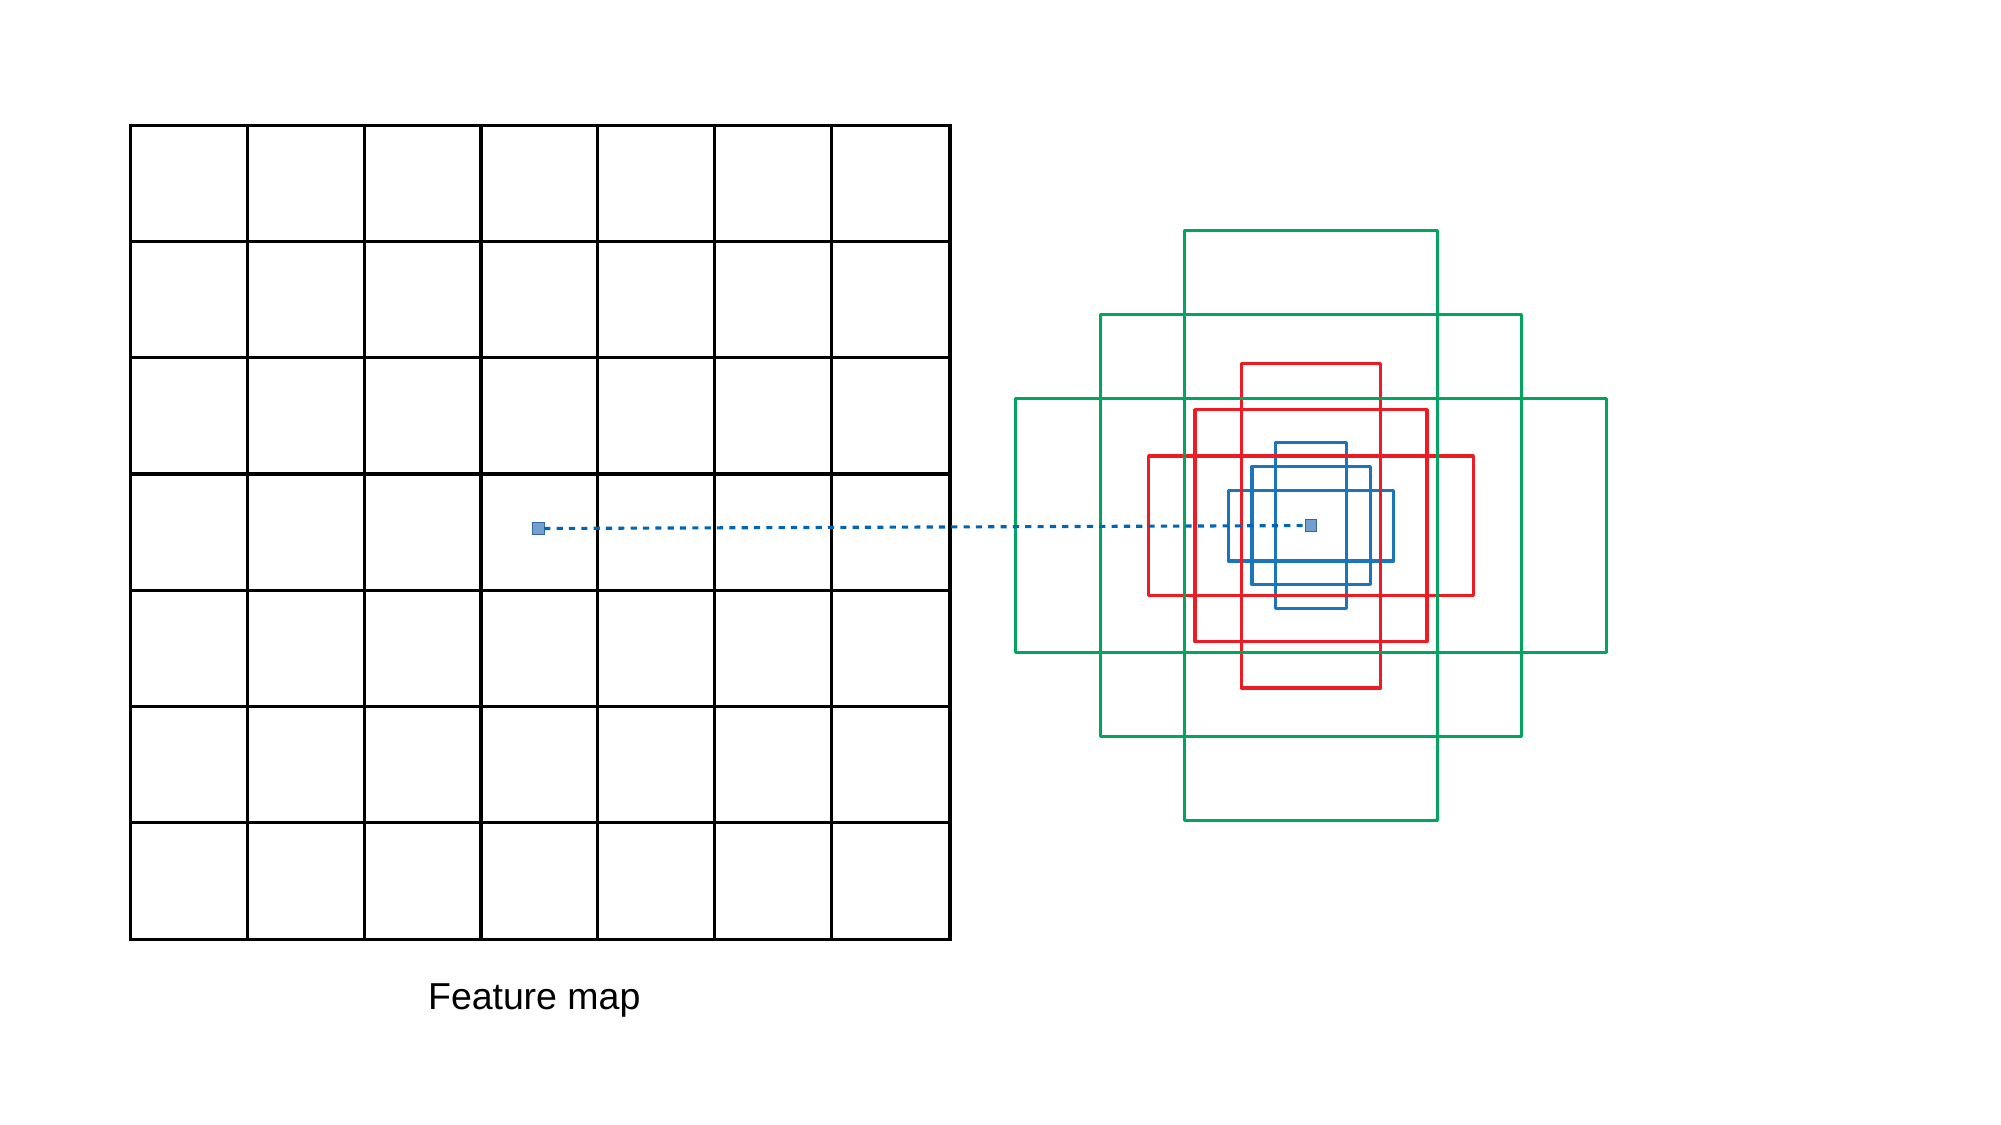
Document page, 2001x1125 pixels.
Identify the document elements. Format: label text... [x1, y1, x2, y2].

table_cell [483, 824, 596, 938]
text_box [1305, 519, 1317, 532]
table_cell [833, 824, 948, 938]
table_cell [599, 708, 713, 821]
table_cell [366, 476, 479, 589]
table_cell [716, 243, 830, 356]
table_cell [249, 476, 363, 589]
table_cell [833, 476, 948, 589]
table_cell [483, 592, 596, 705]
table_cell [366, 359, 479, 472]
table_cell [366, 243, 479, 356]
table_header [483, 127, 596, 240]
table_cell [833, 592, 948, 705]
table_cell [833, 243, 948, 356]
table_header [716, 127, 830, 240]
table_cell [249, 708, 363, 821]
table_cell [132, 708, 246, 821]
table_cell [833, 708, 948, 821]
table_cell [132, 476, 246, 589]
table_cell [716, 476, 830, 589]
table_header [599, 127, 713, 240]
table_cell [483, 359, 596, 472]
text_box [532, 522, 545, 535]
table_cell [599, 824, 713, 938]
table_cell [716, 824, 830, 938]
text_box Feature map [413, 968, 656, 1026]
table_cell [366, 592, 479, 705]
table_cell [249, 592, 363, 705]
table_header [132, 127, 246, 240]
table_cell [132, 824, 246, 938]
table_cell [366, 708, 479, 821]
table_cell [833, 359, 948, 472]
table_cell [716, 592, 830, 705]
table_cell [483, 243, 596, 356]
table_header [833, 127, 948, 240]
table_cell [483, 708, 596, 821]
table_header [366, 127, 479, 240]
table_cell [599, 592, 713, 705]
table_cell [132, 359, 246, 472]
table_cell [249, 824, 363, 938]
table_cell [716, 708, 830, 821]
table_cell [599, 243, 713, 356]
table_cell [599, 359, 713, 472]
table_cell [716, 359, 830, 472]
table_cell [132, 592, 246, 705]
table_cell [483, 476, 596, 589]
table_cell [249, 243, 363, 356]
table_cell [366, 824, 479, 938]
table_cell [599, 476, 713, 589]
table_header [249, 127, 363, 240]
table_cell [249, 359, 363, 472]
table_cell [132, 243, 246, 356]
